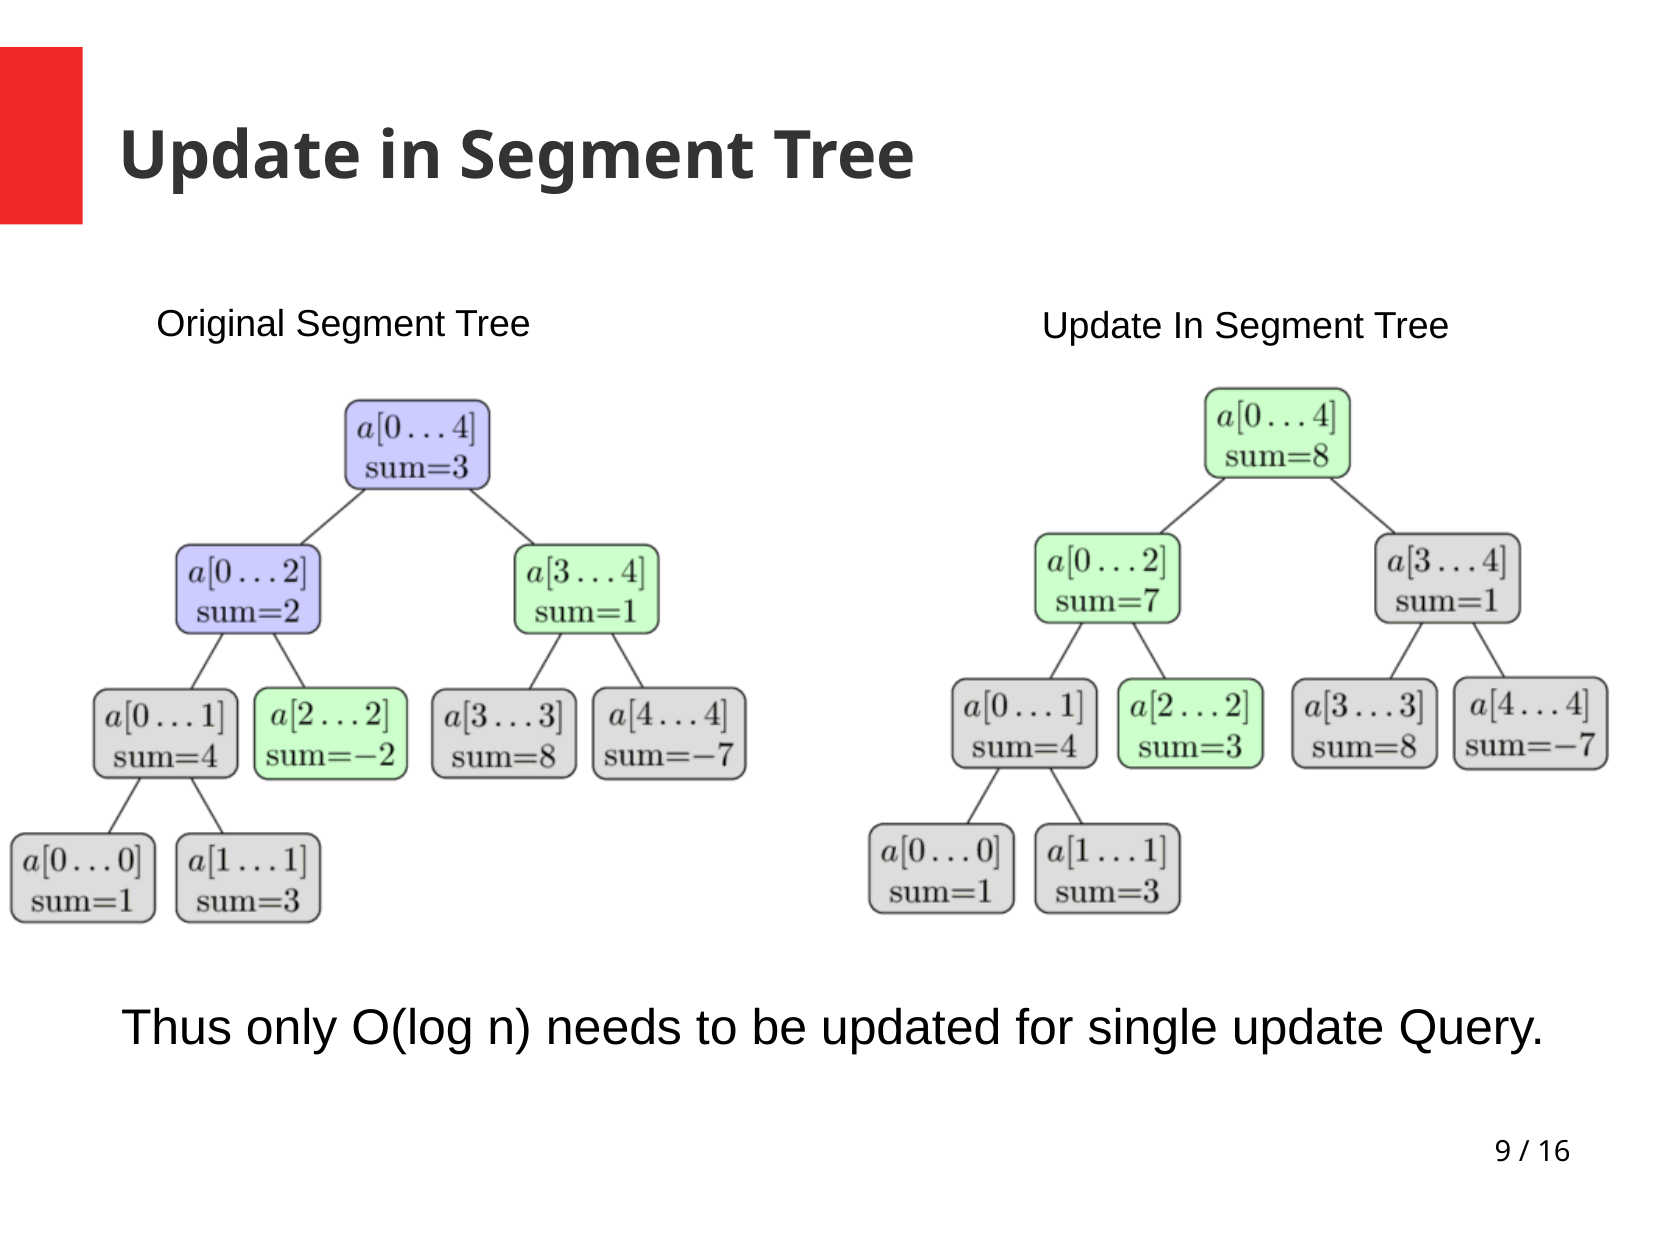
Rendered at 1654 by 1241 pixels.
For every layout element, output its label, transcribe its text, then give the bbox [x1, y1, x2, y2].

picture [0, 366, 780, 957]
title Update in Segment Tree [118, 49, 1571, 257]
text_box Update In Segment Tree [1027, 297, 1465, 355]
picture [835, 354, 1642, 949]
text_box Original Segment Tree [141, 295, 674, 353]
text_box Thus only O(log n) needs to be updated for single update Query. [106, 992, 1654, 1156]
